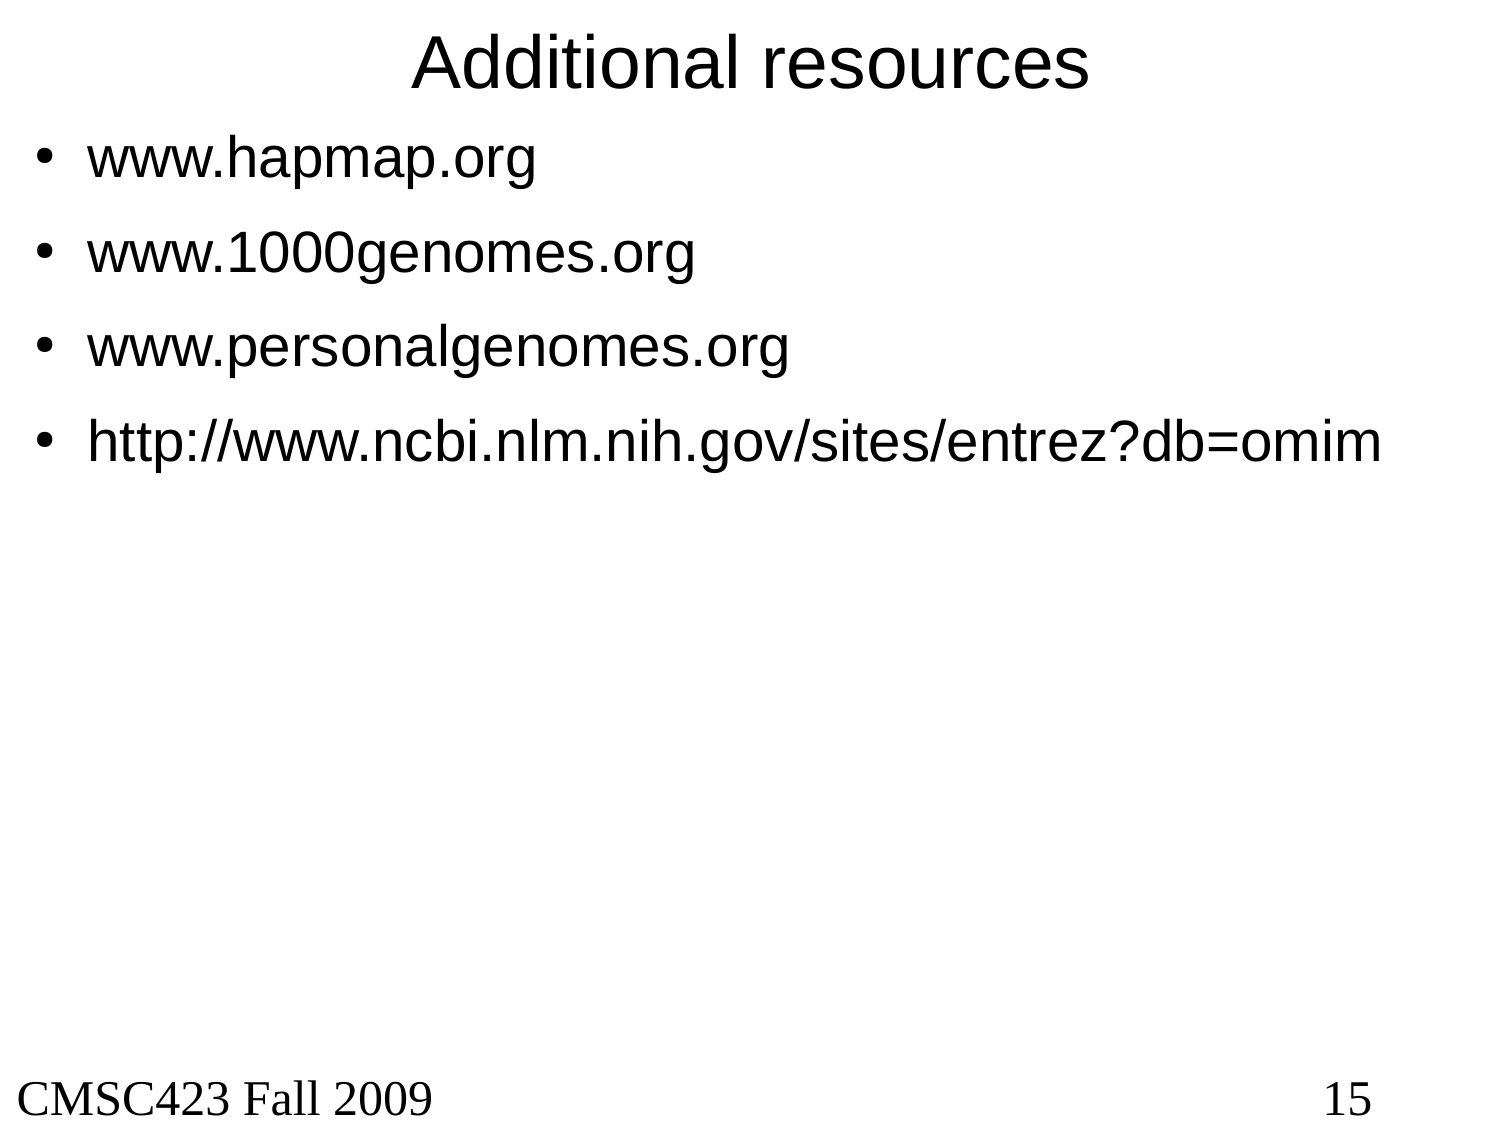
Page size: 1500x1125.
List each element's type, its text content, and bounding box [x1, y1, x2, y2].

list www.hapmap.org www.1000genomes.org www.personalgenomes.org http://www.ncbi.nlm.nih.gov/sites/entrez?db=omim [16, 124, 1485, 1072]
title Additional resources [19, 9, 1485, 116]
